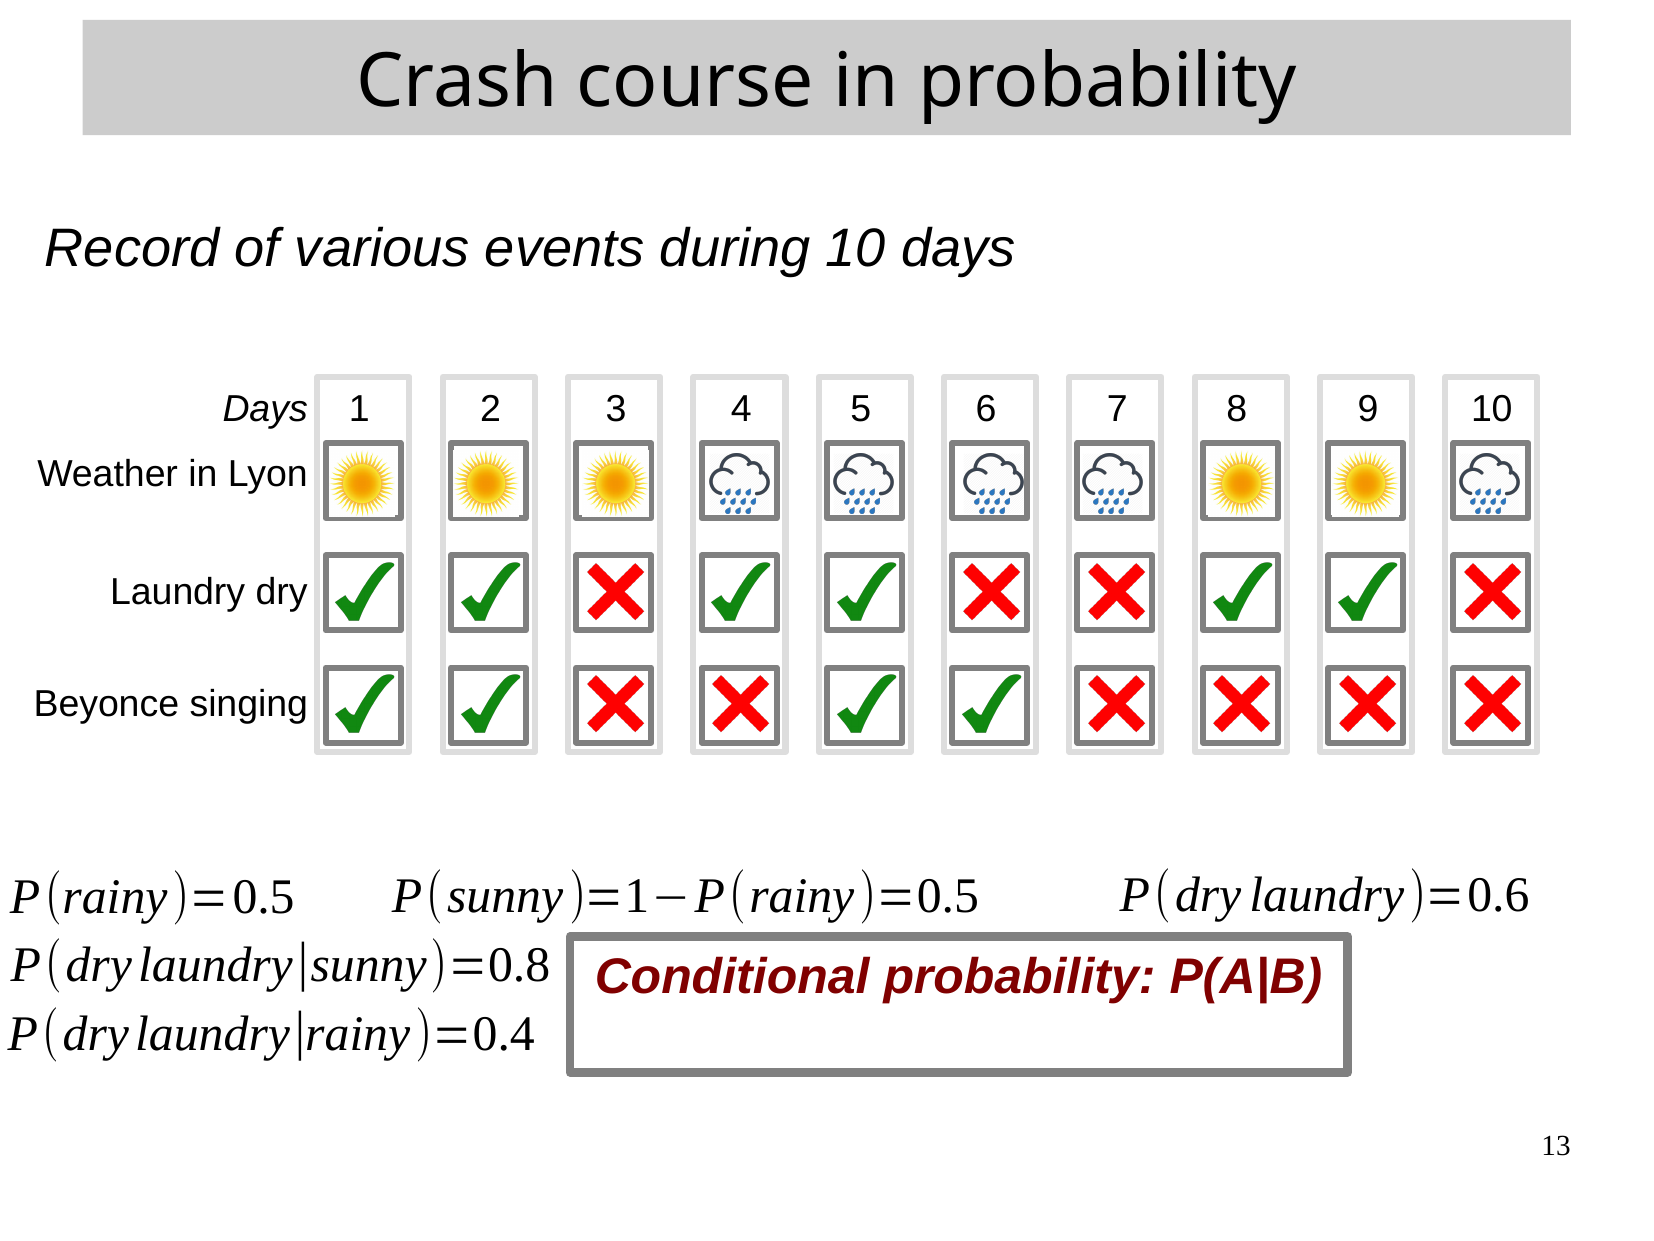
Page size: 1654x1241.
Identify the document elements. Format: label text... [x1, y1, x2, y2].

picture [833, 453, 894, 514]
picture [1212, 561, 1273, 622]
chart [1111, 865, 1537, 926]
picture [1332, 450, 1399, 517]
picture [582, 450, 649, 517]
picture [1082, 453, 1143, 514]
text_box 3 [590, 380, 651, 437]
picture [1208, 450, 1275, 517]
text_box Conditional probability: P(A|B) [570, 936, 1348, 1073]
picture [334, 673, 395, 735]
text_box 10 [1456, 446, 1525, 479]
picture [585, 673, 646, 735]
picture [963, 453, 1024, 514]
picture [334, 561, 395, 622]
text_box Days [7, 379, 314, 440]
text_box 6 [960, 380, 1021, 437]
picture [1462, 561, 1523, 622]
picture [710, 561, 771, 622]
picture [460, 673, 521, 735]
picture [836, 561, 897, 622]
chart [0, 1005, 544, 1066]
text_box Record of various events during 10 days [30, 210, 1216, 286]
picture [1086, 561, 1147, 622]
text_box 1 [334, 380, 395, 437]
picture [710, 673, 771, 735]
picture [961, 673, 1022, 735]
picture [585, 561, 646, 622]
text_box Weather in Lyon [7, 444, 314, 505]
text_box 8 [1211, 380, 1272, 437]
text_box 10 [1456, 380, 1534, 479]
text_box Beyonce singing [7, 674, 314, 735]
chart [0, 868, 301, 928]
picture [460, 561, 521, 622]
picture [453, 450, 519, 517]
text_box 2 [465, 380, 526, 437]
picture [961, 561, 1022, 622]
text_box 9 [1342, 380, 1403, 437]
text_box 5 [835, 380, 896, 437]
picture [1459, 453, 1520, 514]
picture [836, 673, 897, 735]
picture [1211, 673, 1272, 735]
title Crash course in probability [82, 19, 1571, 136]
chart [0, 936, 559, 997]
picture [1462, 673, 1523, 735]
picture [1337, 561, 1398, 622]
text_box 7 [1092, 380, 1153, 437]
text_box Laundry dry [7, 562, 314, 623]
picture [329, 450, 395, 517]
text_box 4 [716, 380, 777, 437]
picture [1337, 673, 1398, 735]
picture [1086, 673, 1147, 735]
chart [381, 867, 987, 927]
picture [709, 453, 770, 514]
